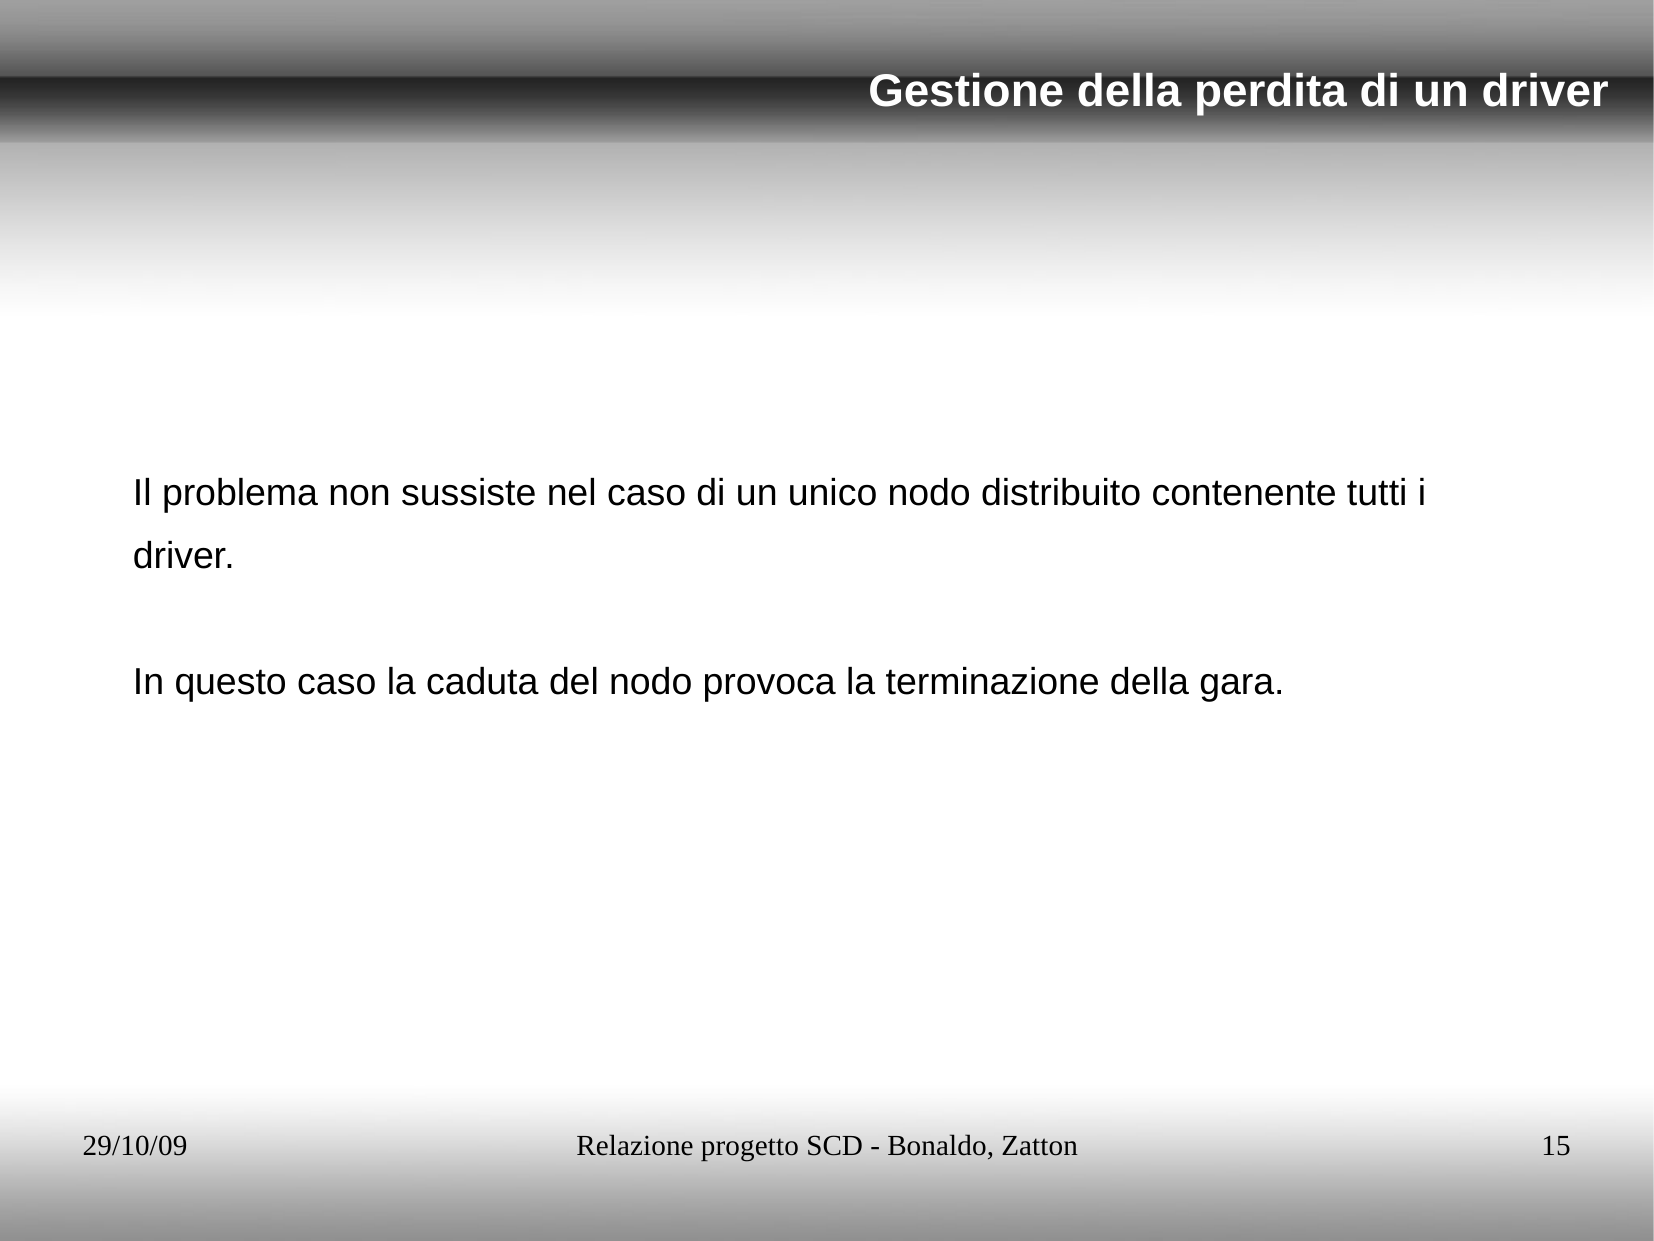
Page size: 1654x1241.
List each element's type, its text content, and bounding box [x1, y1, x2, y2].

text_box Il problema non sussiste nel caso di un unico nodo distribuito contenente tutti i driver. In questo caso la caduta del nodo provoca la terminazione della gara. [118, 442, 1506, 827]
text_box Gestione della perdita di un driver [354, 31, 1625, 119]
picture [0, 0, 1654, 1241]
